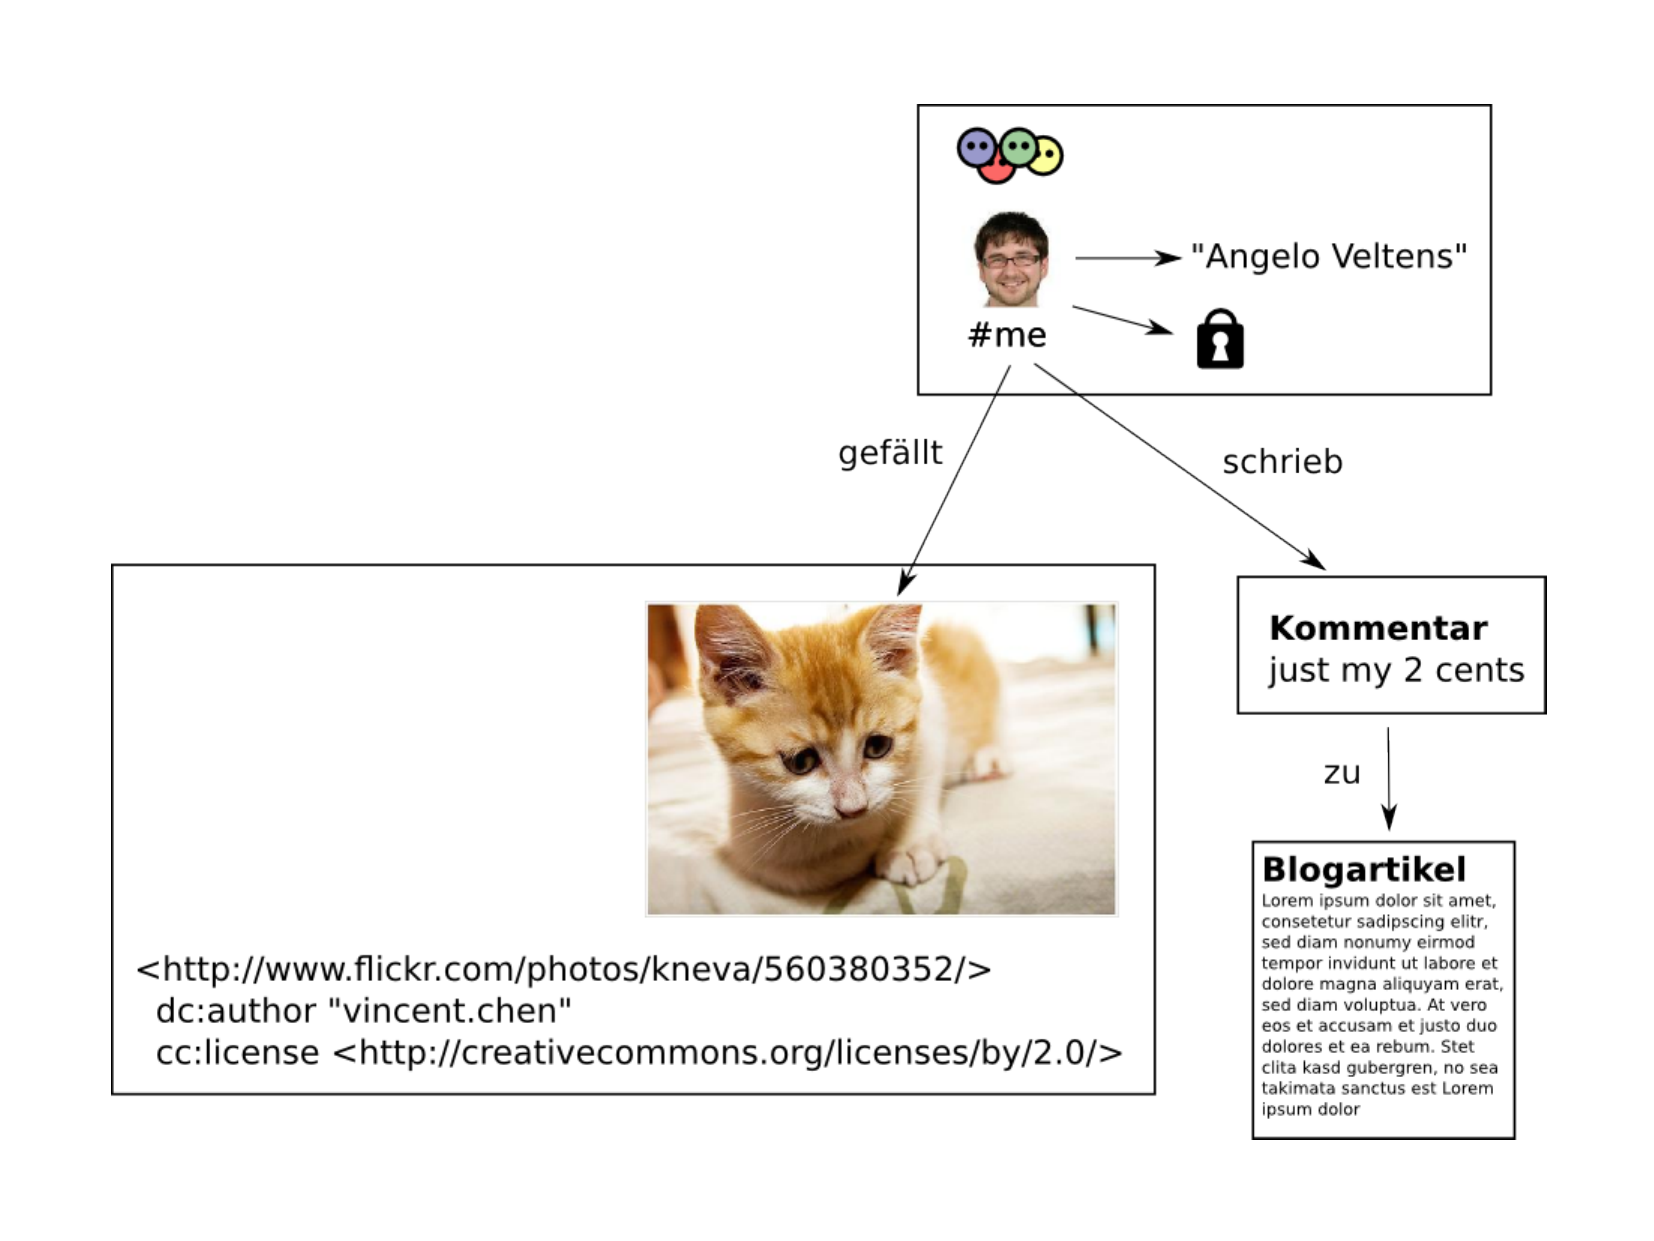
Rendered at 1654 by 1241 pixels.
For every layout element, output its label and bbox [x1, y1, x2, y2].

picture [111, 104, 1547, 1140]
